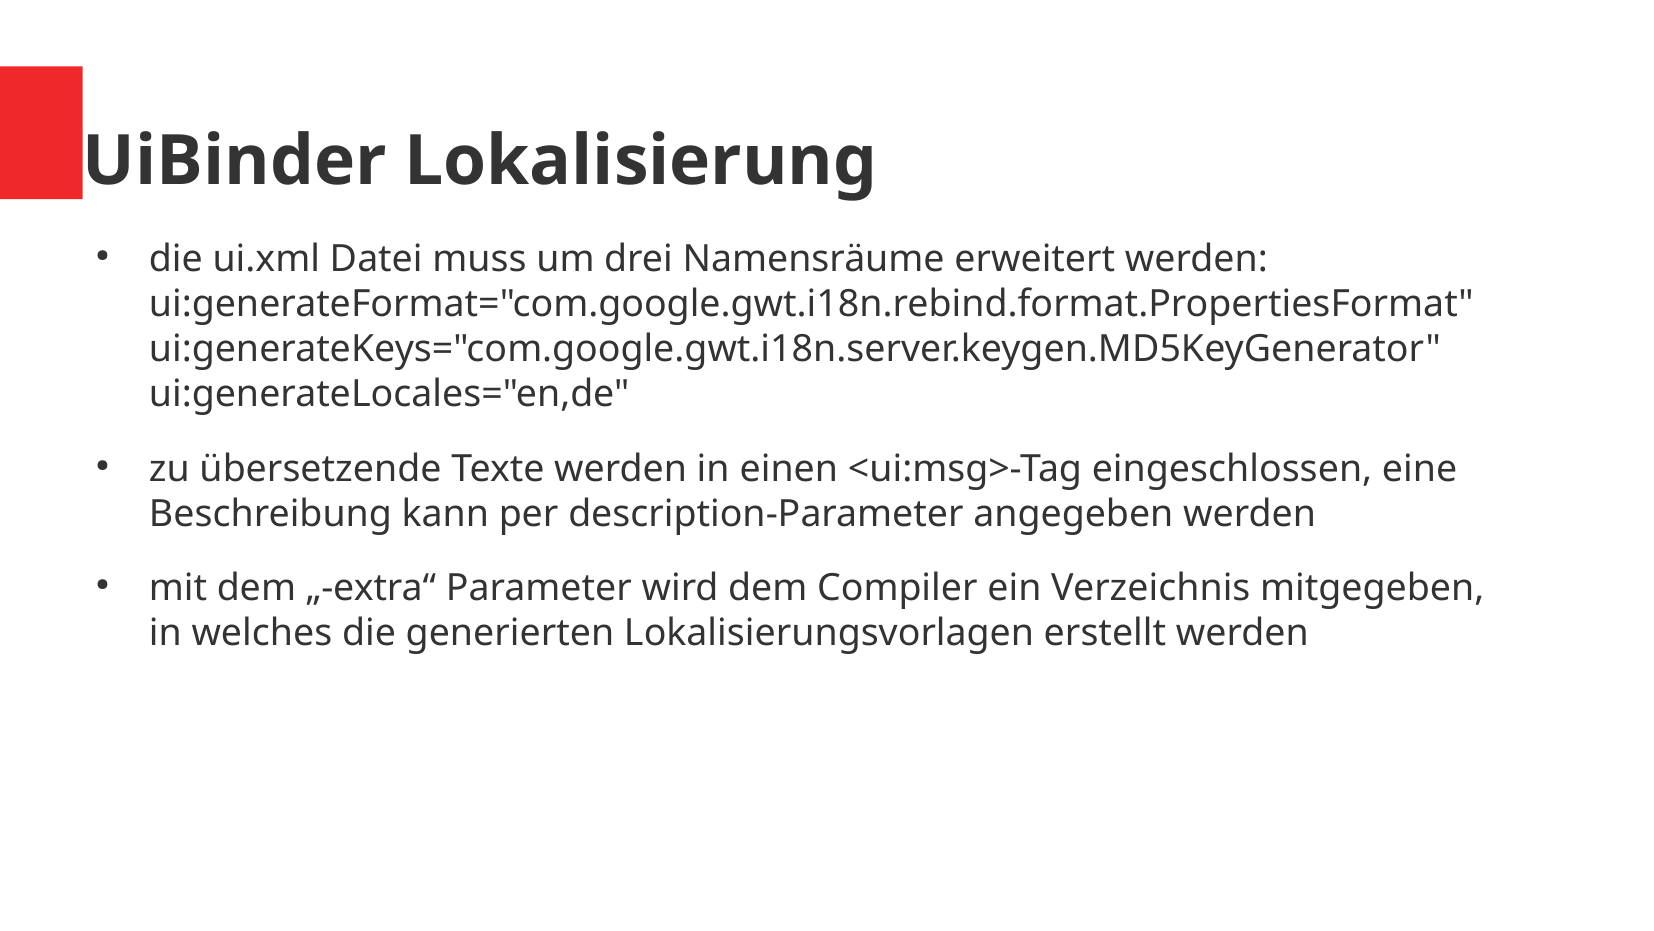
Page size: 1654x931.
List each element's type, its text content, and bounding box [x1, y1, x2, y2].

title UiBinder Lokalisierung [82, 33, 1571, 196]
list die ui.xml Datei muss um drei Namensräume erweitert werden: ui:generateFormat="com.google.gwt.i18n.rebind.format.PropertiesFormat" ui:generateKeys="com.google.gwt.i18n.server.keygen.MD5KeyGenerator" ui:generateLocales="en,de" zu übersetzende Texte werden in einen <ui:msg>-Tag eingeschlossen, eine Beschreibung kann per description-Parameter angegeben werden mit dem „-extra“ Parameter wird dem Compiler ein Verzeichnis mitgegeben, in welches die generierten Lokalisierungsvorlagen erstellt werden [78, 234, 1498, 780]
